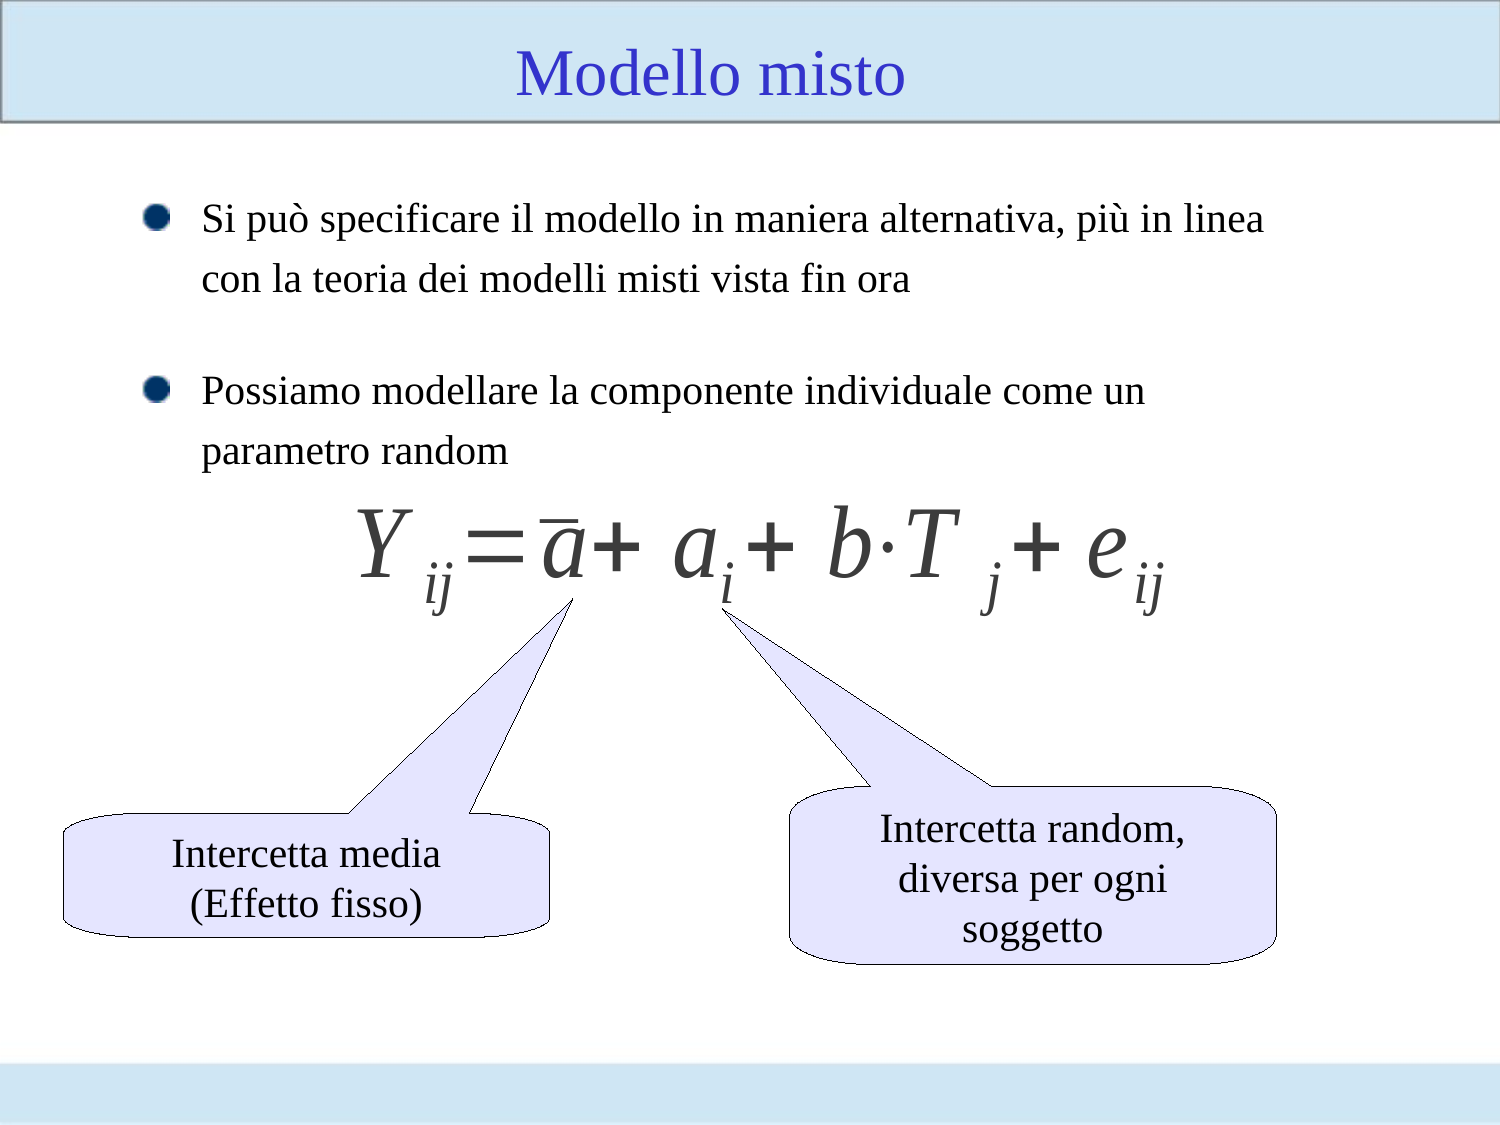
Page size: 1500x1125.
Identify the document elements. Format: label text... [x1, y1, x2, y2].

title Modello misto [230, 19, 1193, 120]
text_box Intercetta media (Effetto fisso) [63, 598, 573, 938]
chart [328, 487, 1189, 617]
text_box Si può specificare il modello in maniera alternativa, più in linea con la teoria dei modelli misti vista fin ora Possiamo modellare la componente individuale come un parametro random [125, 173, 1301, 481]
text_box Intercetta random, diversa per ogni soggetto [722, 608, 1277, 965]
picture [0, 0, 1500, 1125]
